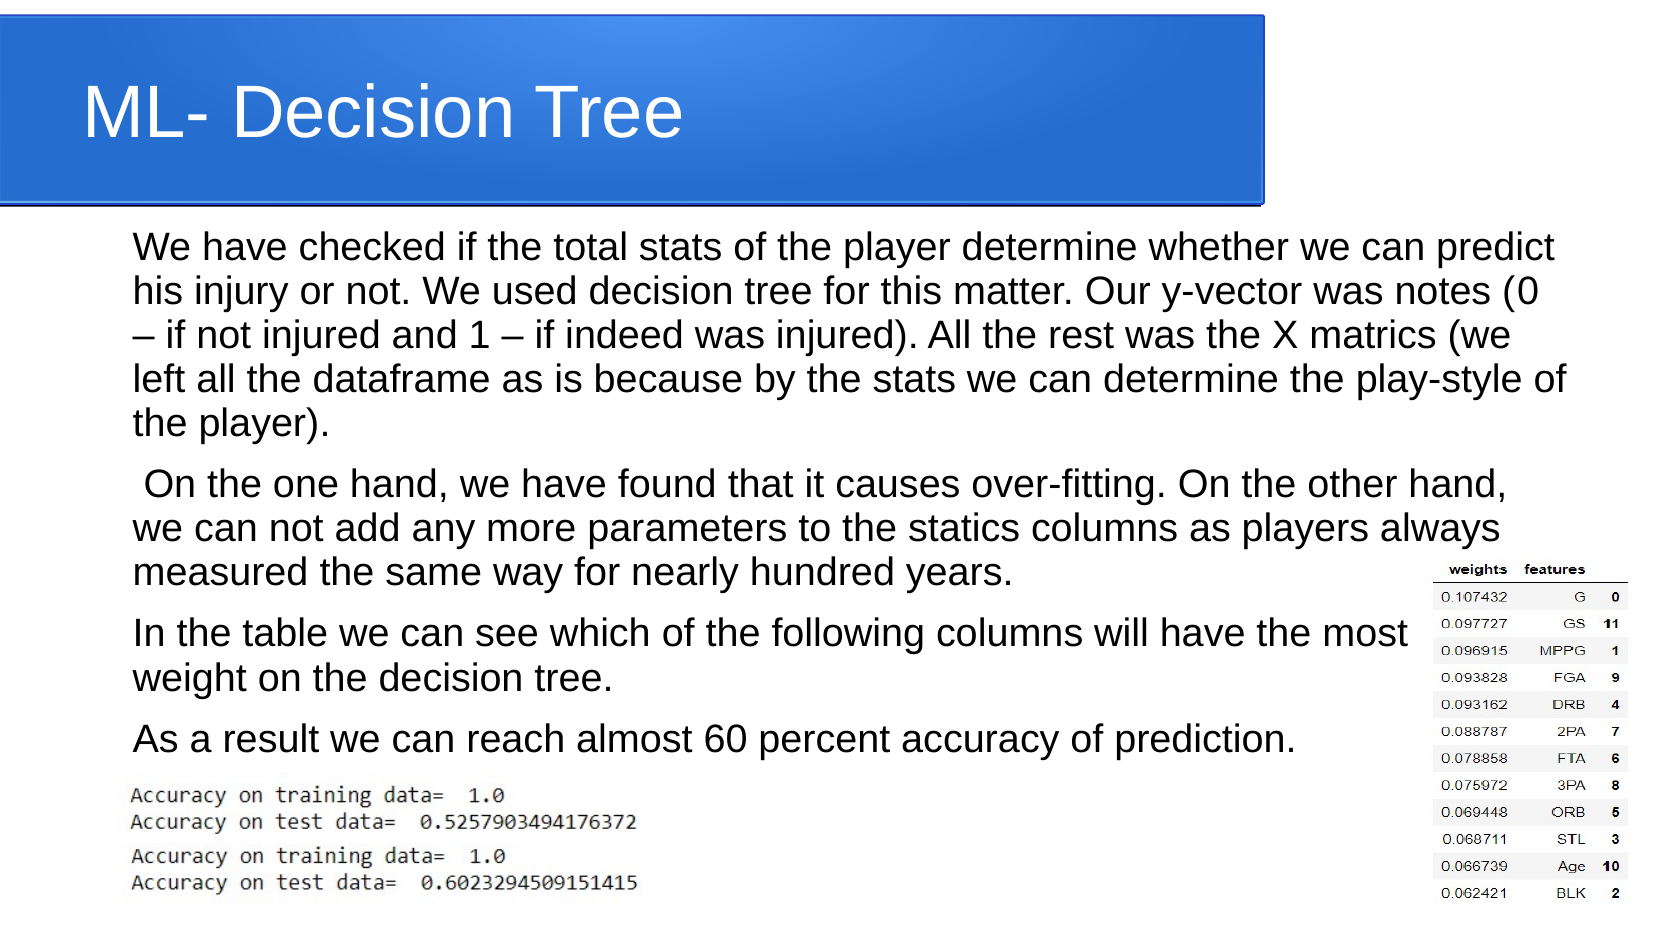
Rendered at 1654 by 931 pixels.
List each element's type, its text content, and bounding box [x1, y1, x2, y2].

picture [1410, 555, 1645, 919]
list We have checked if the total stats of the player determine whether we can predict his injury or not. We used decision tree for this matter. Our y-vector was notes (0 – if not injured and 1 – if indeed was injured). All the rest was the X matrics (we left all the dataframe as is because by the stats we can determine the play-style of the player). On the one hand, we have found that it causes over-fitting. On the other hand, we can not add any more parameters to the statics columns as players always measured the same way for nearly hundred years. In the table we can see which of the following columns will have the most weight on the decision tree. As a result we can reach almost 60 percent accuracy of prediction. [80, 224, 1570, 764]
title ML- Decision Tree [82, 35, 1235, 189]
picture [115, 772, 669, 906]
